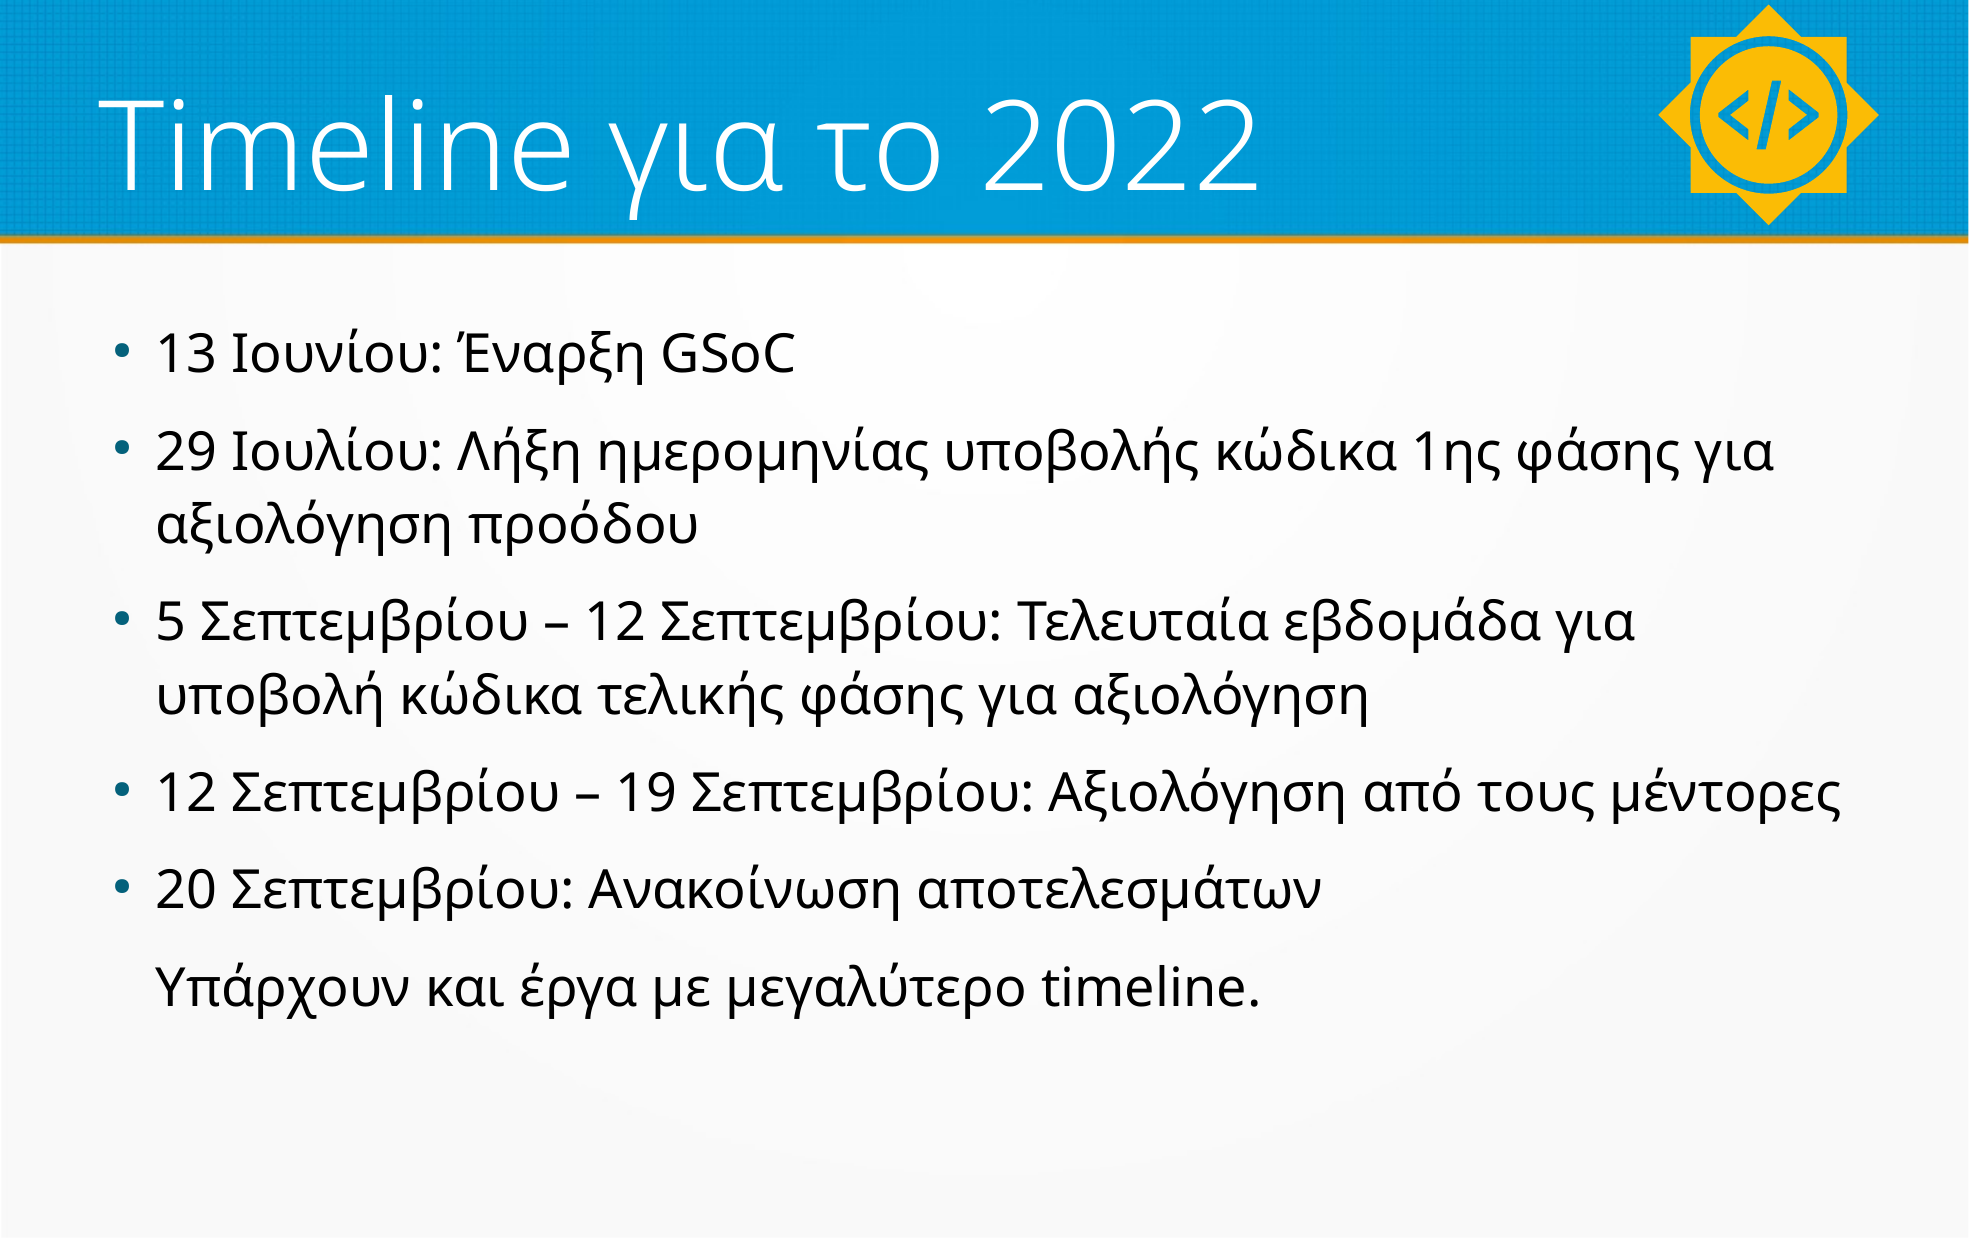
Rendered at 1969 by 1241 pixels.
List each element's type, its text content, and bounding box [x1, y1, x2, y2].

picture [0, 233, 1969, 1241]
list 13 Ιουνίου: Έναρξη GSoC 29 Ιουλίου: Λήξη ημερομηνίας υποβολής κώδικα 1ης φάσης για αξιολόγηση προόδου 5 Σεπτεμβρίου – 12 Σεπτεμβρίου: Τελευταία εβδομάδα για υποβολή κώδικα τελικής φάσης για αξιολόγηση 12 Σεπτεμβρίου – 19 Σεπτεμβρίου: Αξιολόγηση από τους μέντορες 20 Σεπτεμβρίου: Ανακοίνωση αποτελεσμάτων Υπάρχουν και έργα με μεγαλύτερο timeline. [98, 315, 1861, 1081]
title Timeline για το 2022 [98, 19, 1647, 227]
picture [1660, 6, 1877, 224]
